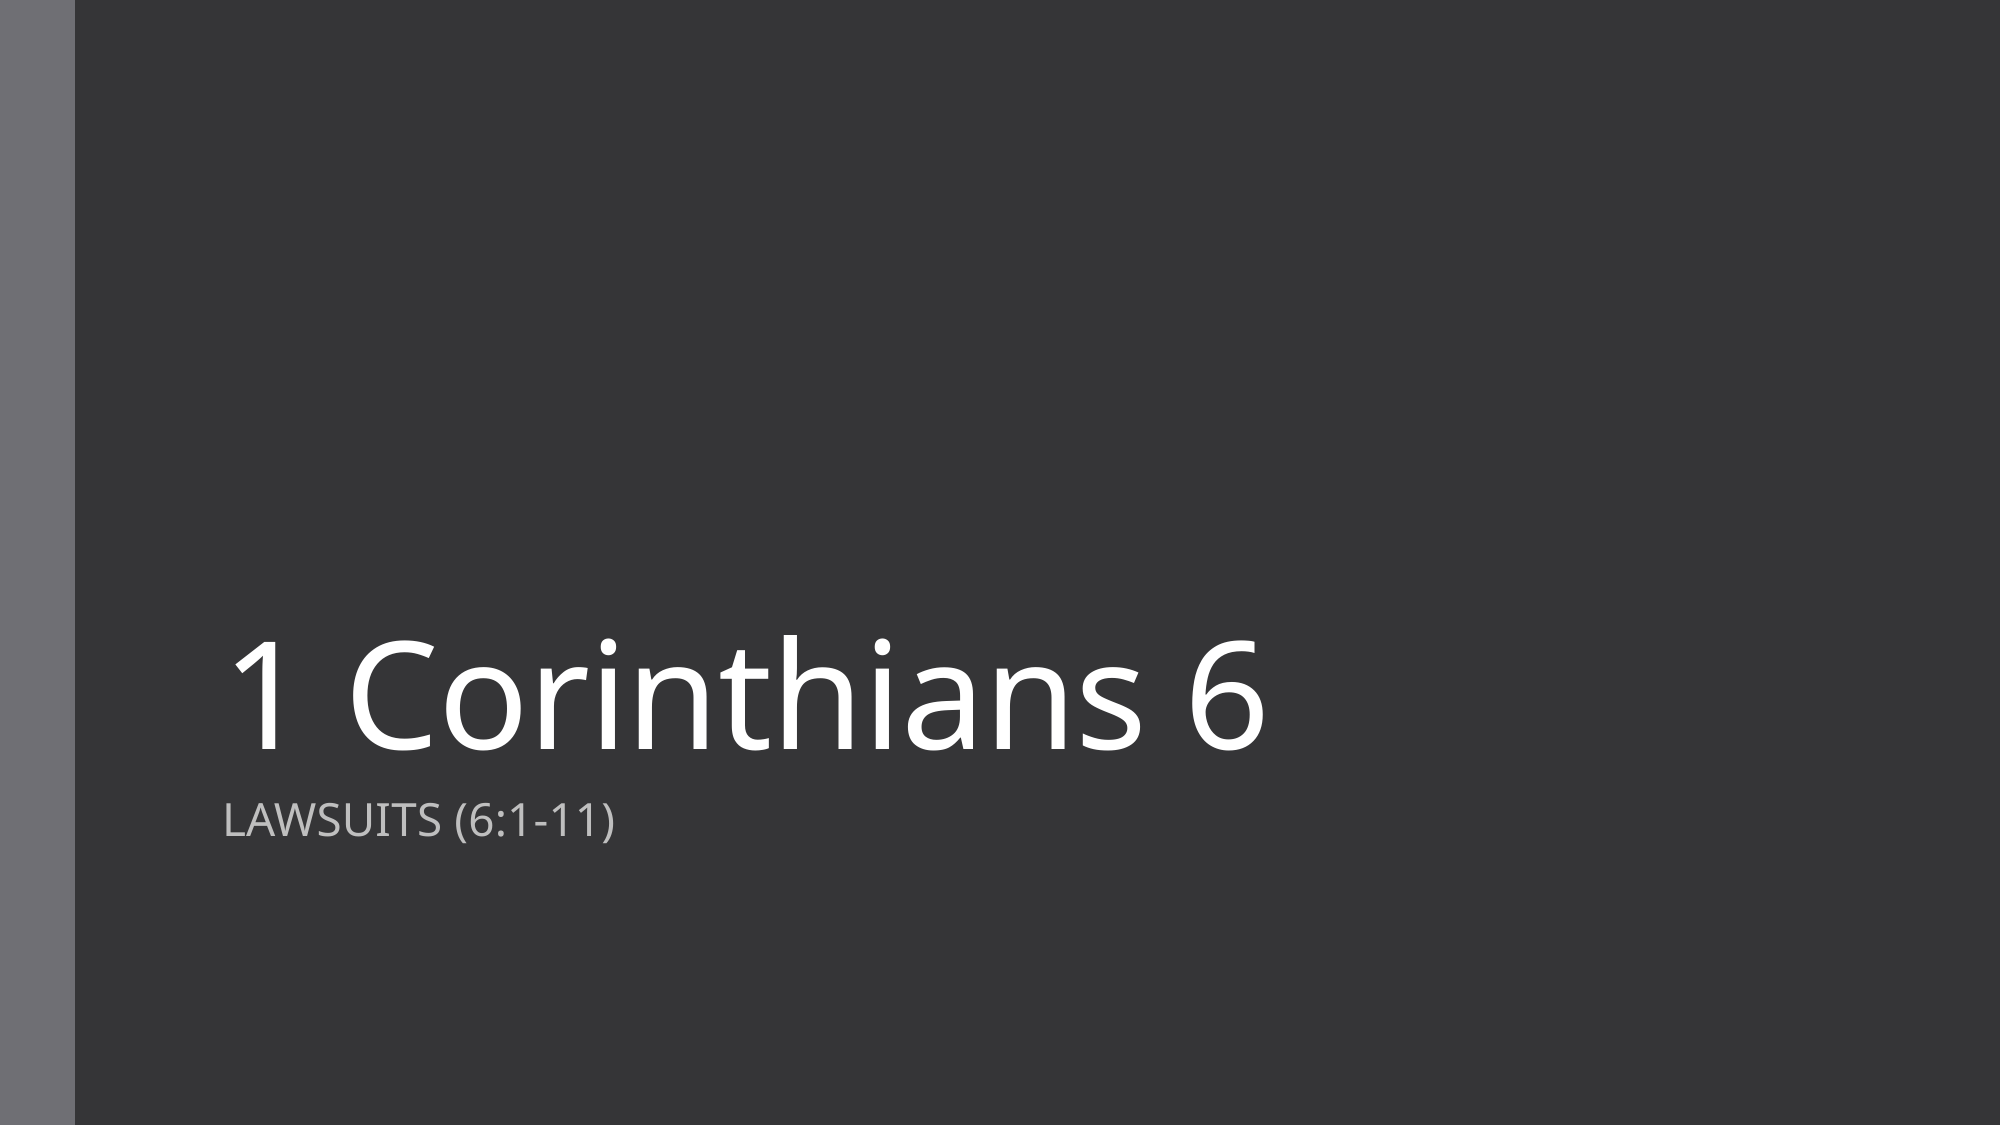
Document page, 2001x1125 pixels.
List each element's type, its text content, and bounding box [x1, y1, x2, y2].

subtitle LAWSUITS (6:1-11) [206, 787, 1752, 1066]
title 1 Corinthians 6 [206, 124, 1752, 787]
